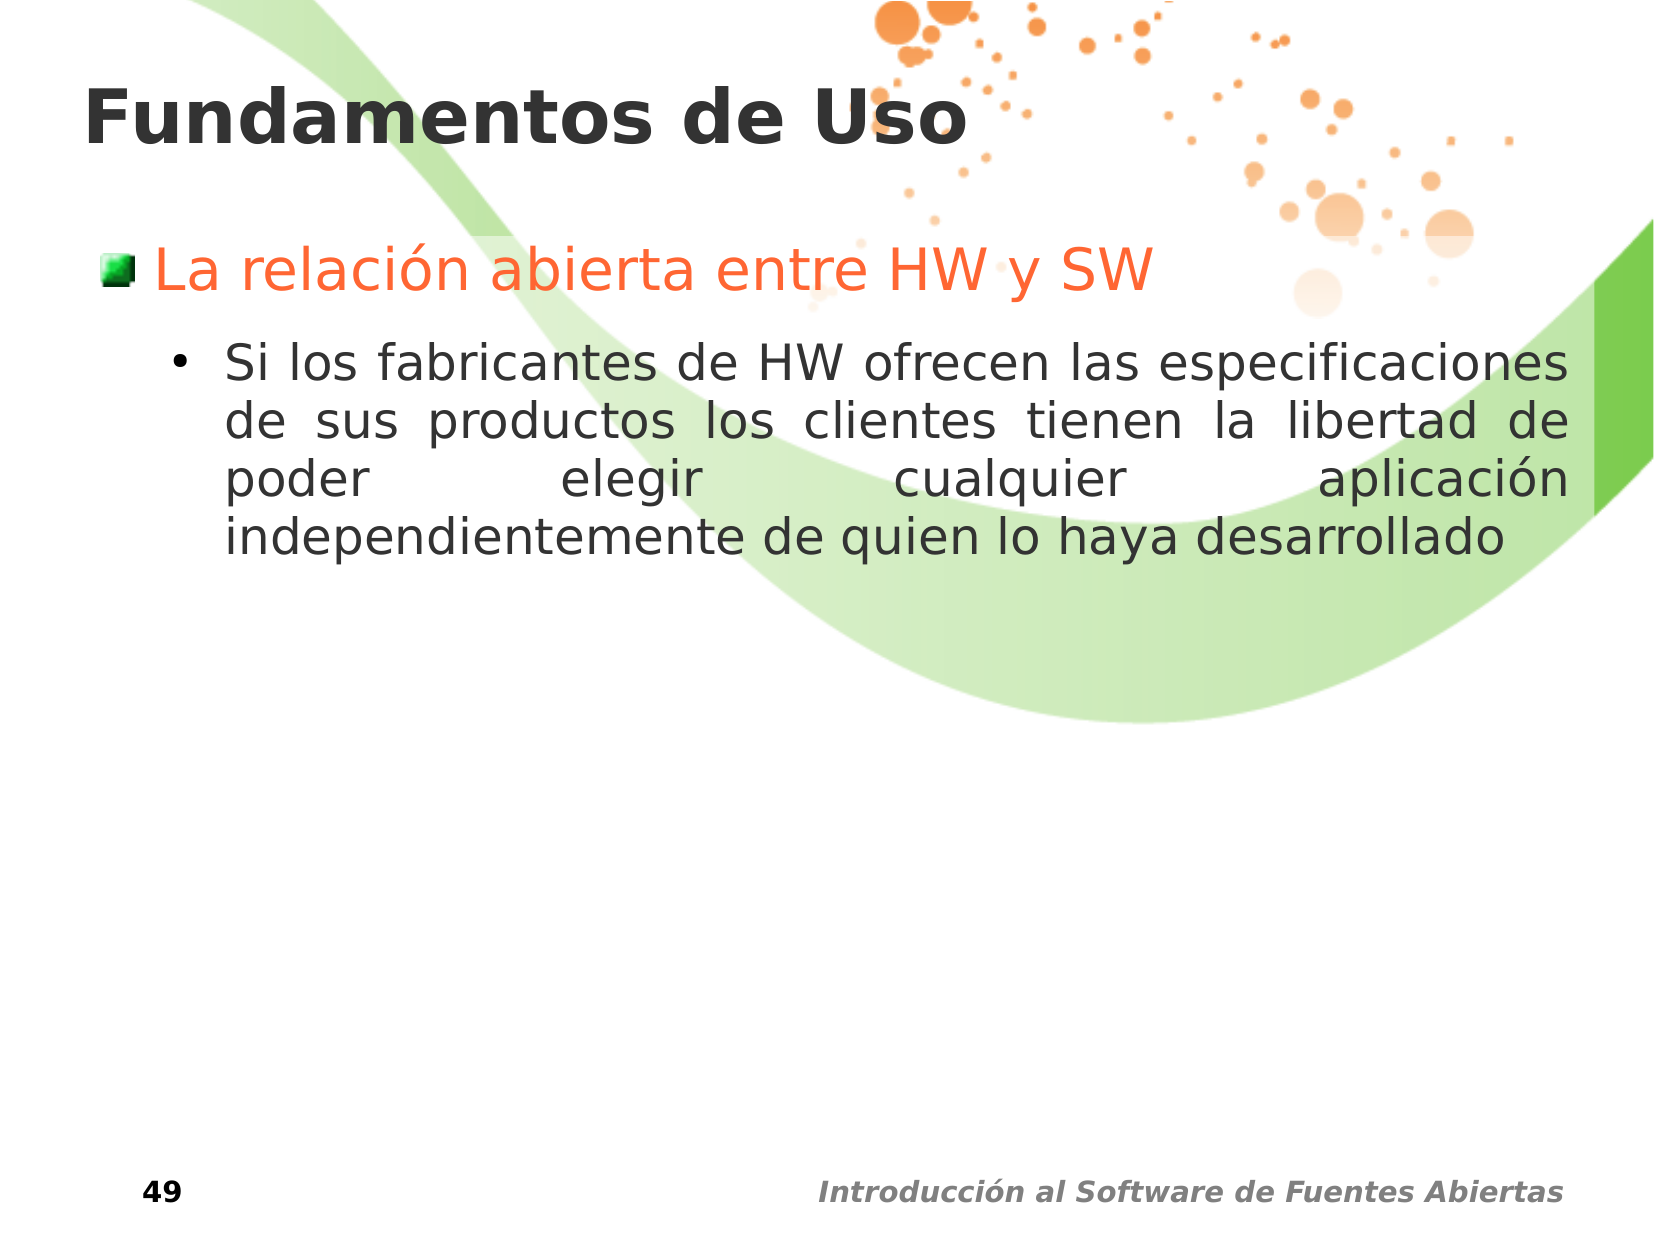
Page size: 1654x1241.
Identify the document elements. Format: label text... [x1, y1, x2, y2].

list La relación abierta entre HW y SW Si los fabricantes de HW ofrecen las especificaciones de sus productos los clientes tienen la libertad de poder elegir cualquier aplicación independientemente de quien lo haya desarrollado [82, 236, 1571, 1137]
picture [185, 0, 1654, 754]
title Fundamentos de Uso [82, 36, 1571, 200]
